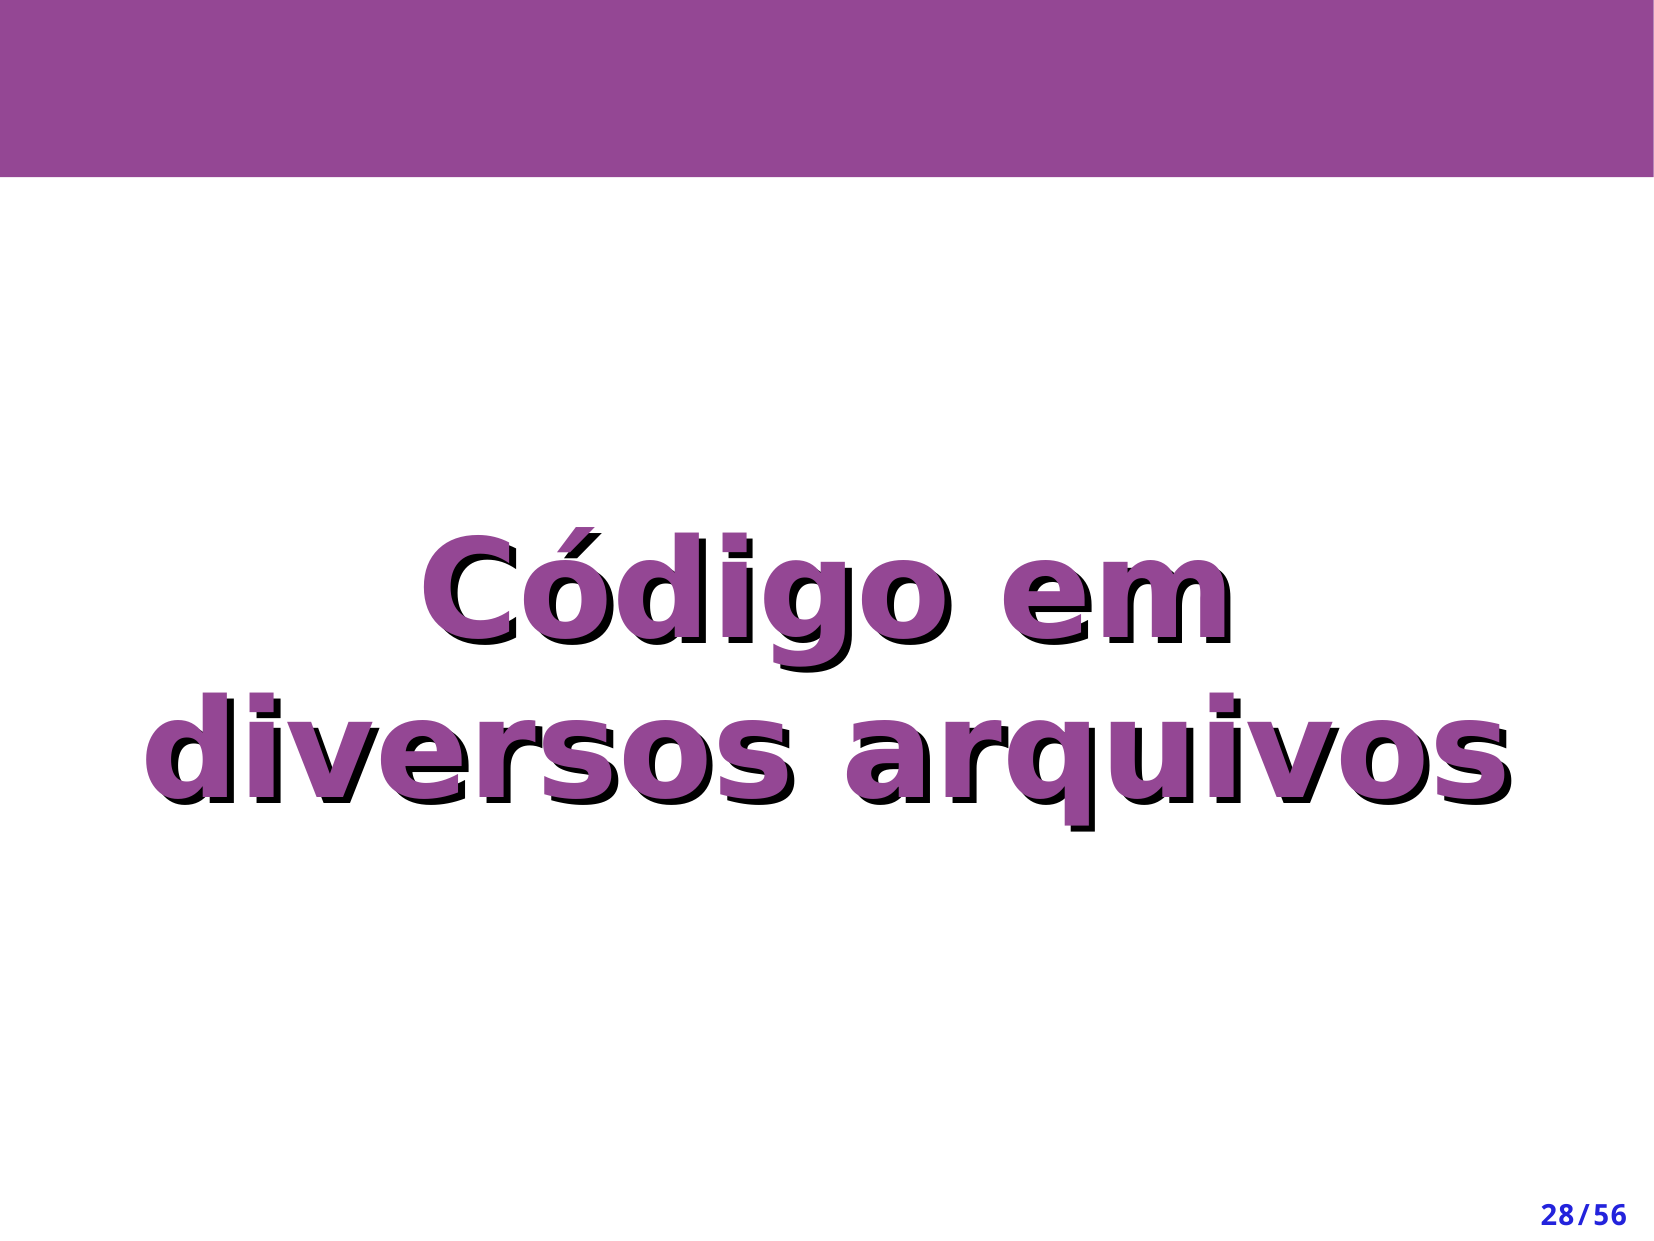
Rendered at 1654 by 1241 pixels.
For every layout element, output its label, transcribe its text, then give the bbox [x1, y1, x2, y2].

text_box Código em diversos arquivos [125, 501, 1528, 838]
